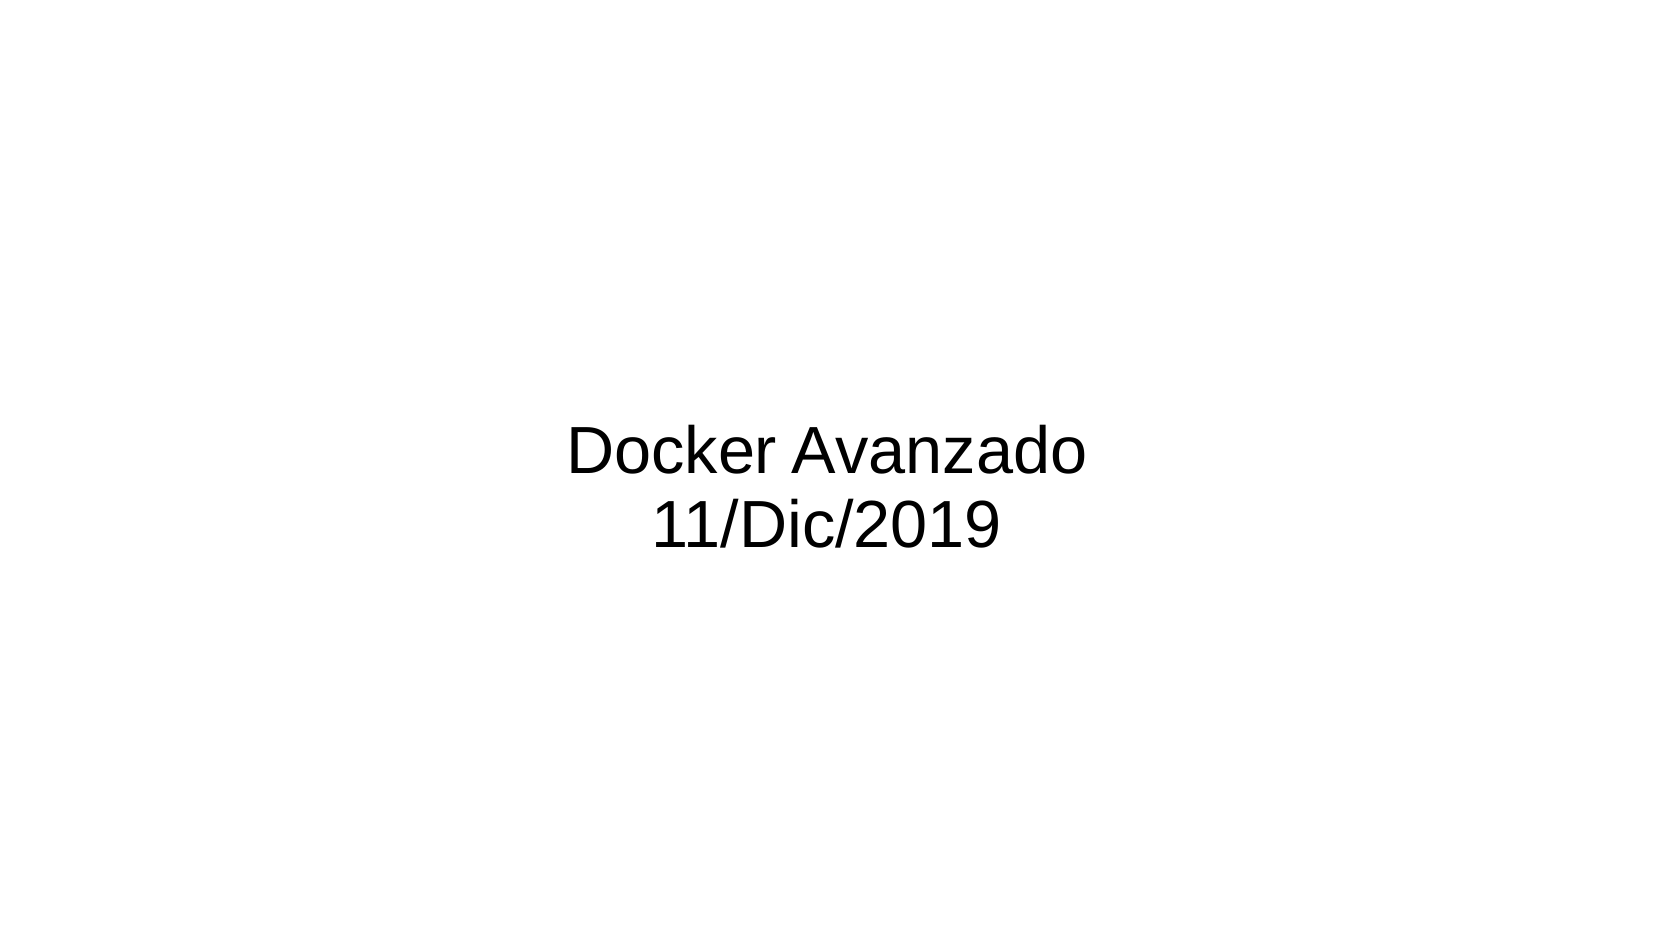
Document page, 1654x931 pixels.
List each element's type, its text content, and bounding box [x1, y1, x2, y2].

subtitle Docker Avanzado 11/Dic/2019 [82, 217, 1571, 758]
